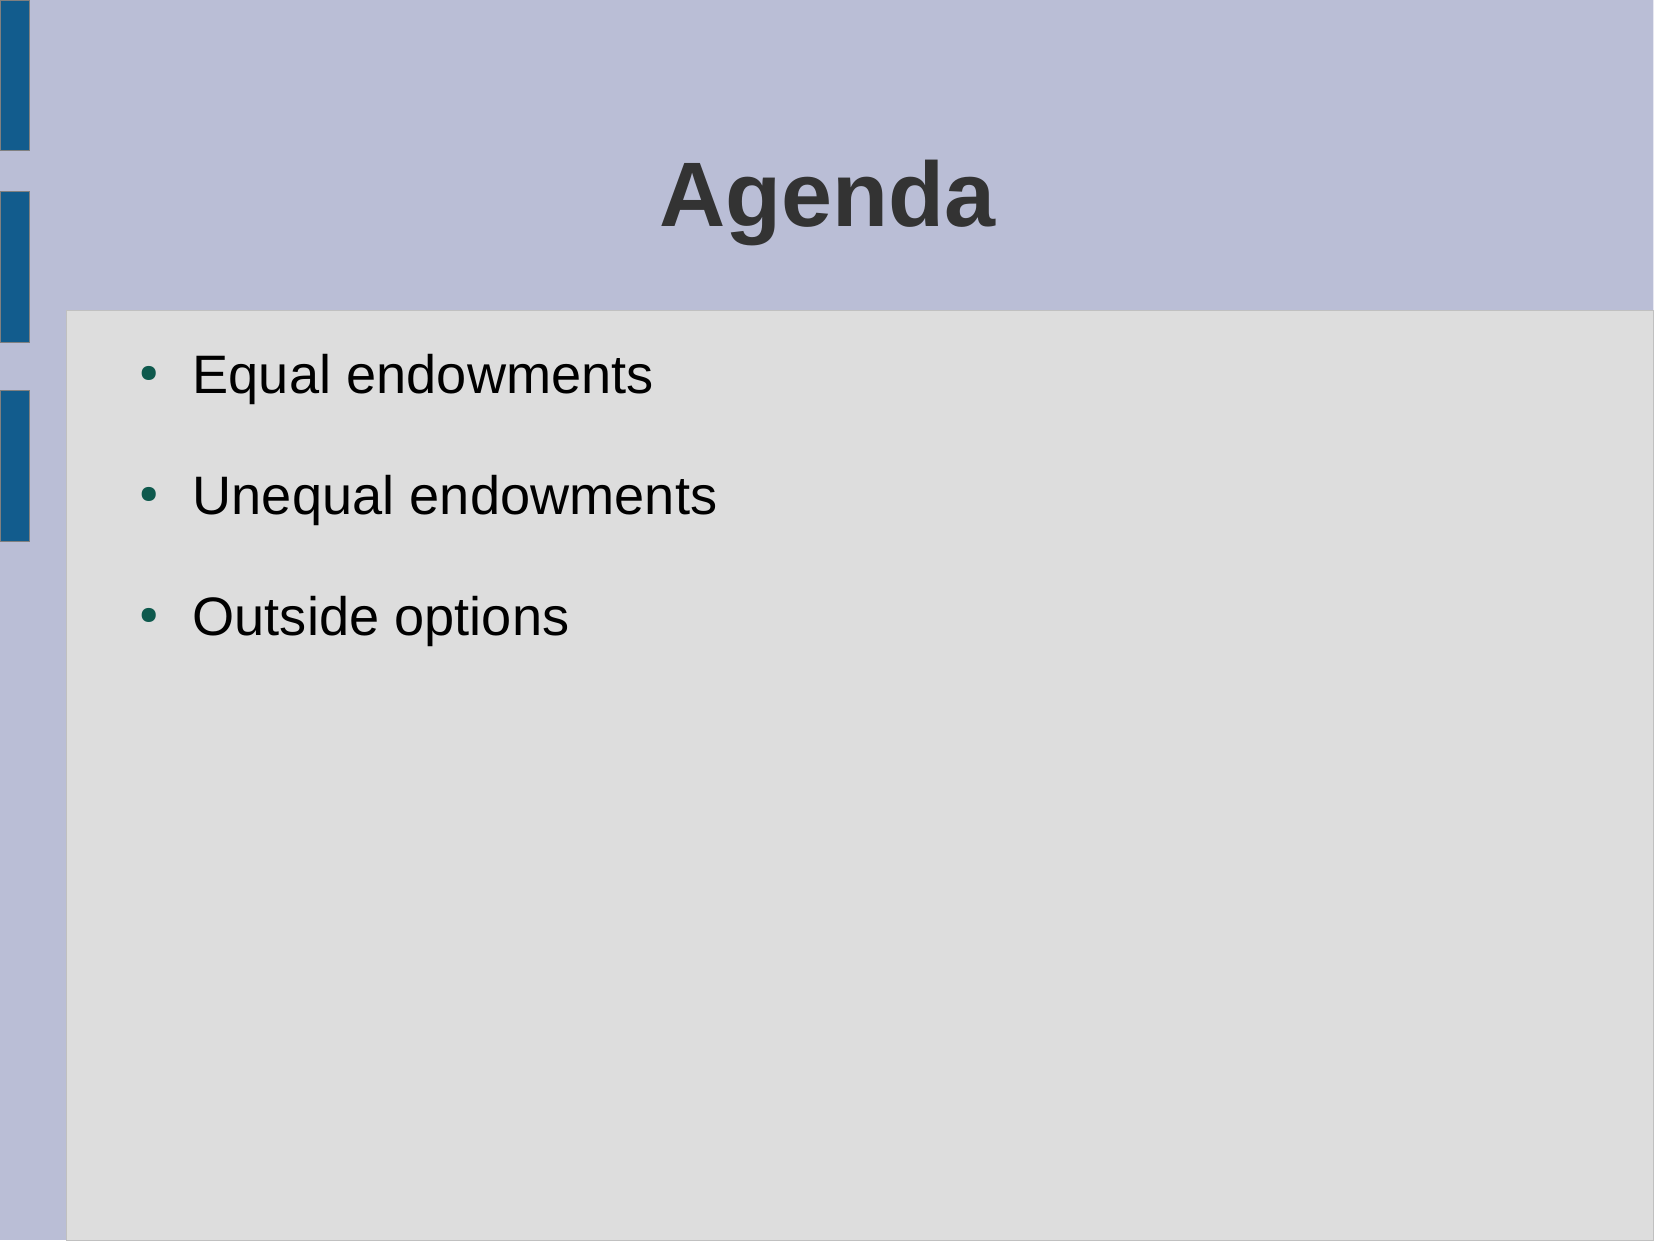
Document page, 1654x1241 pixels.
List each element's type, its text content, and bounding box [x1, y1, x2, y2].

title Agenda [121, 91, 1534, 299]
list Equal endowments Unequal endowments Outside options [121, 344, 1534, 1127]
